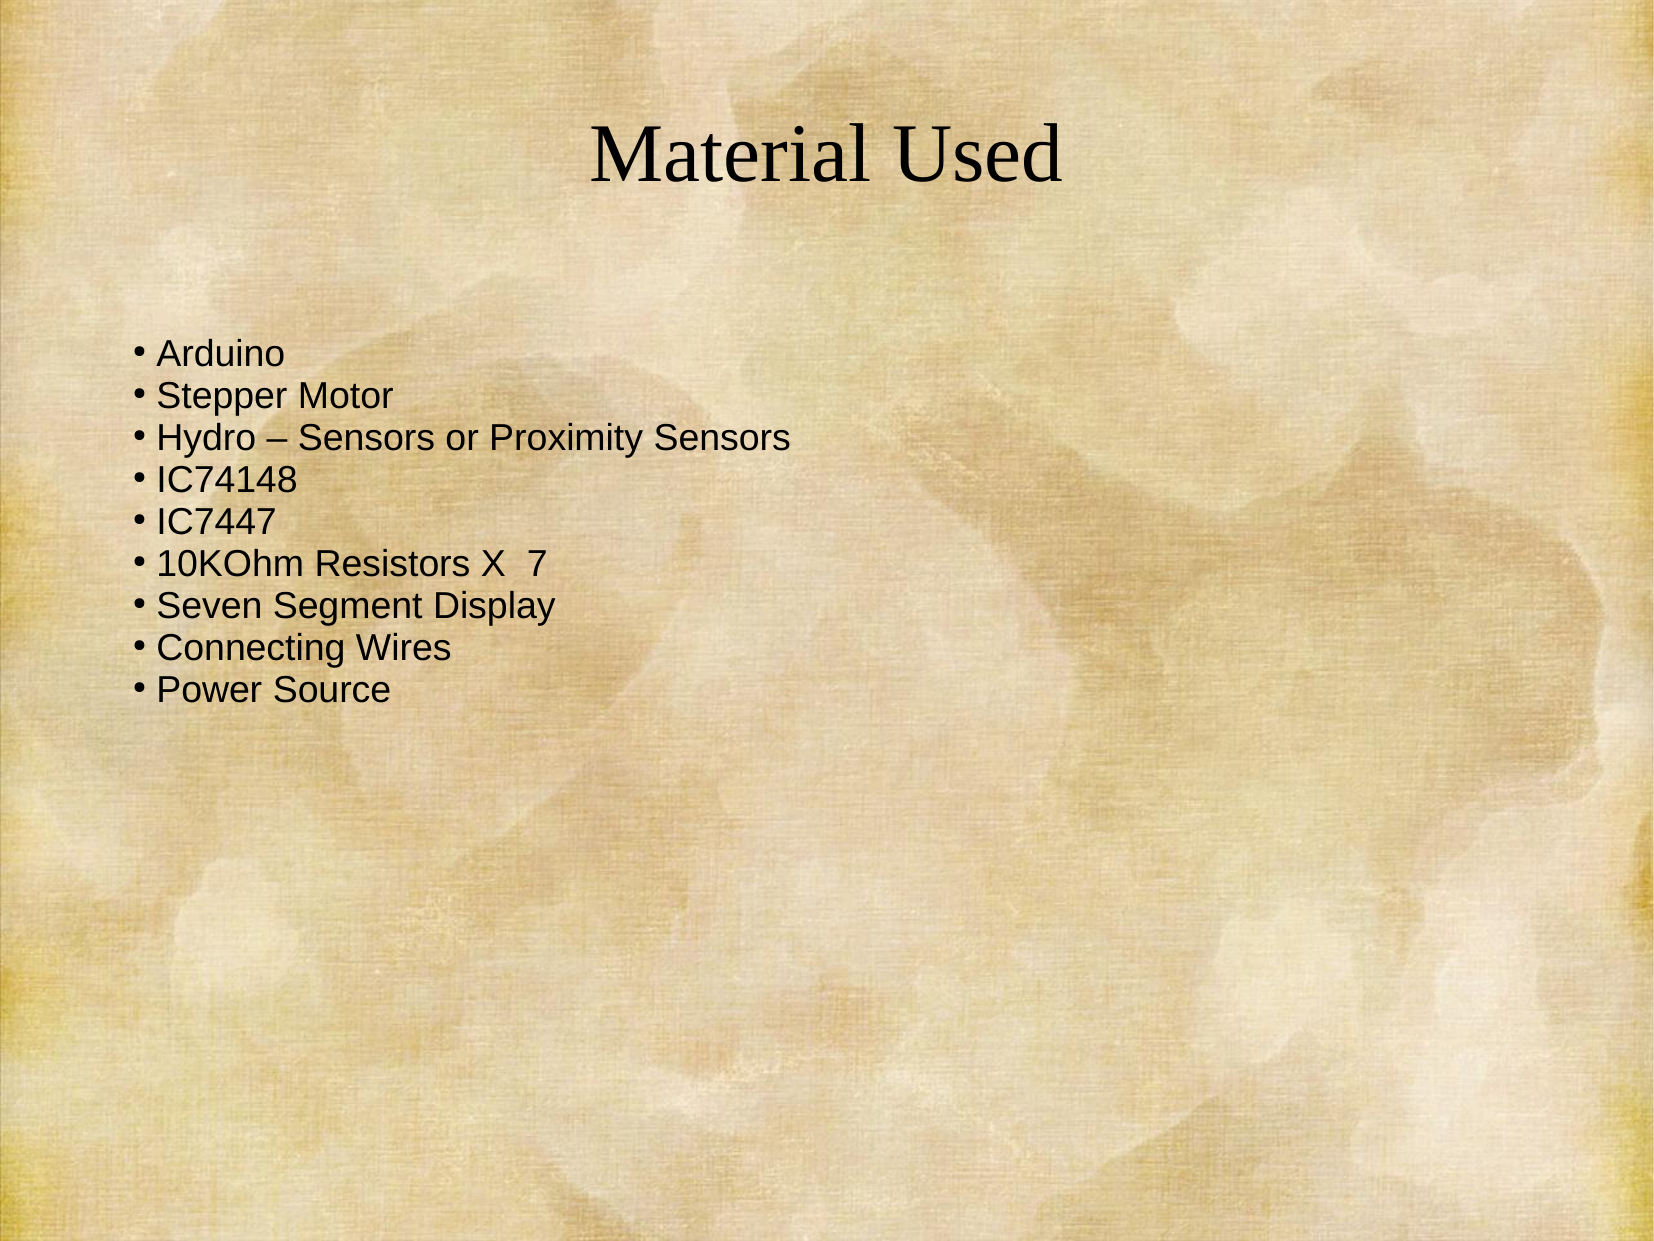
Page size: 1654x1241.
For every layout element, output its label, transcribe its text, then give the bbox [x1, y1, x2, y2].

text_box Arduino Stepper Motor Hydro – Sensors or Proximity Sensors IC74148 IC7447 10KOhm Resistors X 7 Seven Segment Display Connecting Wires Power Source [118, 324, 1359, 719]
title Material Used [82, 49, 1571, 257]
picture [0, 0, 1654, 1241]
